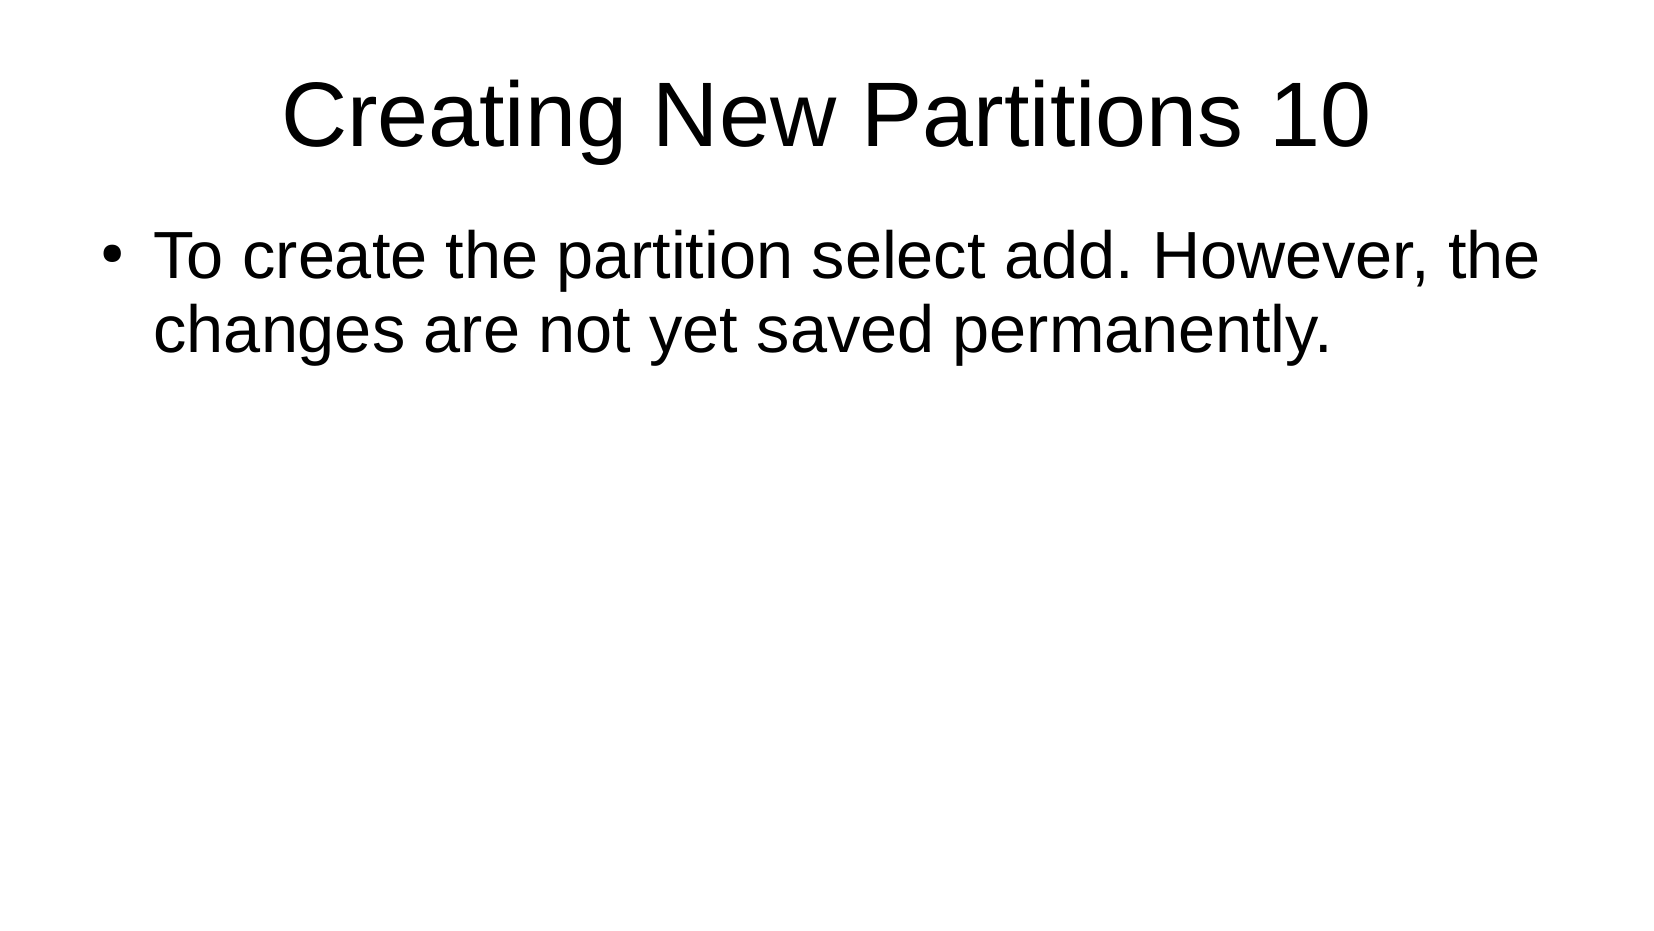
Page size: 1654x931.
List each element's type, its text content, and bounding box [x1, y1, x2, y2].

title Creating New Partitions 10 [82, 37, 1571, 193]
list To create the partition select add. However, the changes are not yet saved permanently. [82, 217, 1571, 758]
